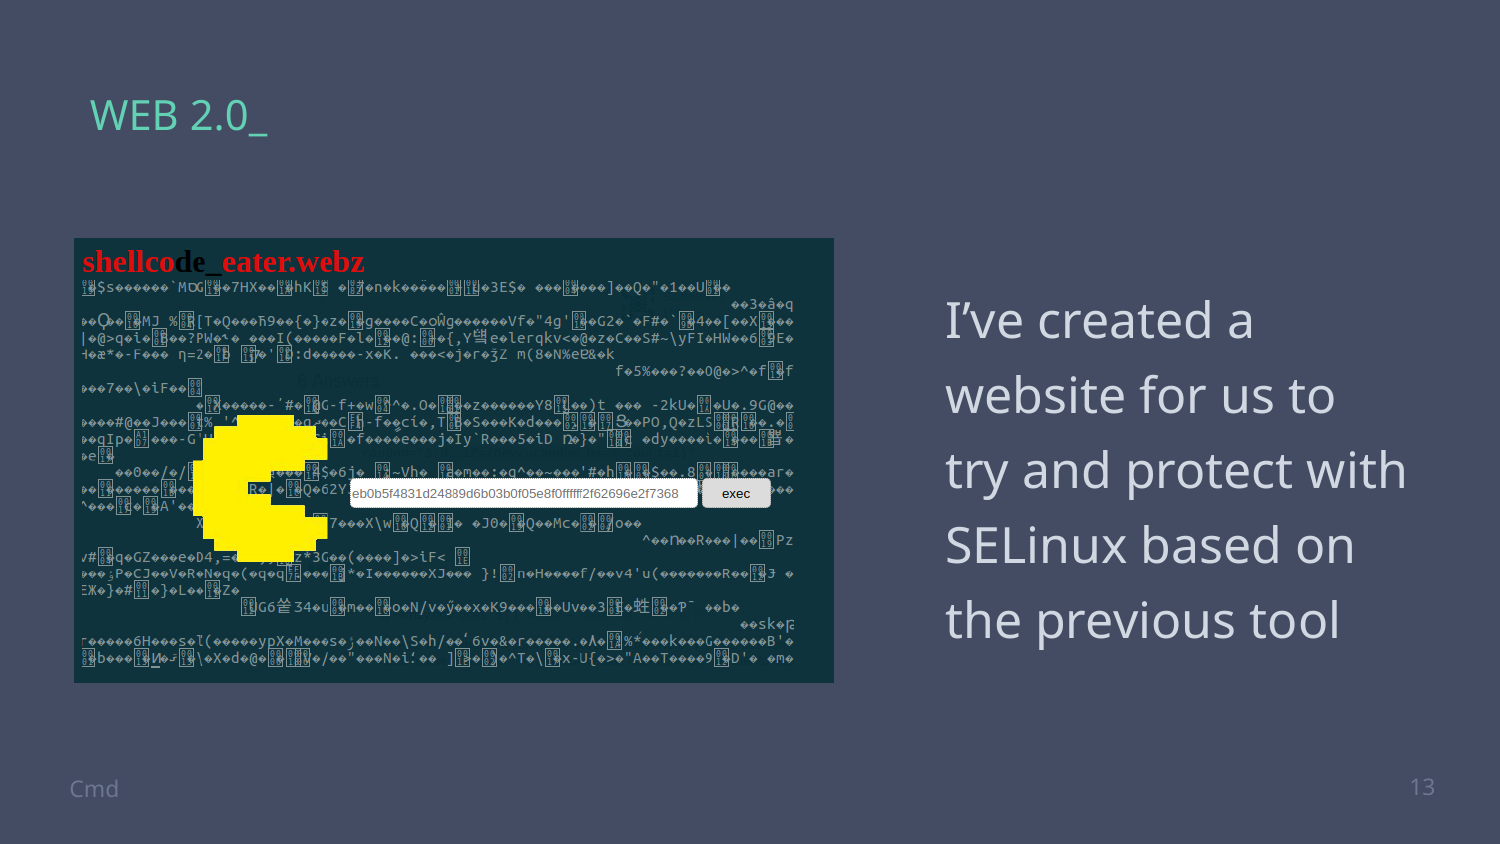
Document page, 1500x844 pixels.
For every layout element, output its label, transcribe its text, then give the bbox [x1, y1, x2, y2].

text_box WEB 2.0_ [74, 73, 1473, 168]
slide_number <number> [1360, 766, 1451, 811]
text_box I’ve created a website for us to try and protect with SELinux based on the previous tool [855, 193, 1425, 729]
picture [74, 238, 834, 683]
